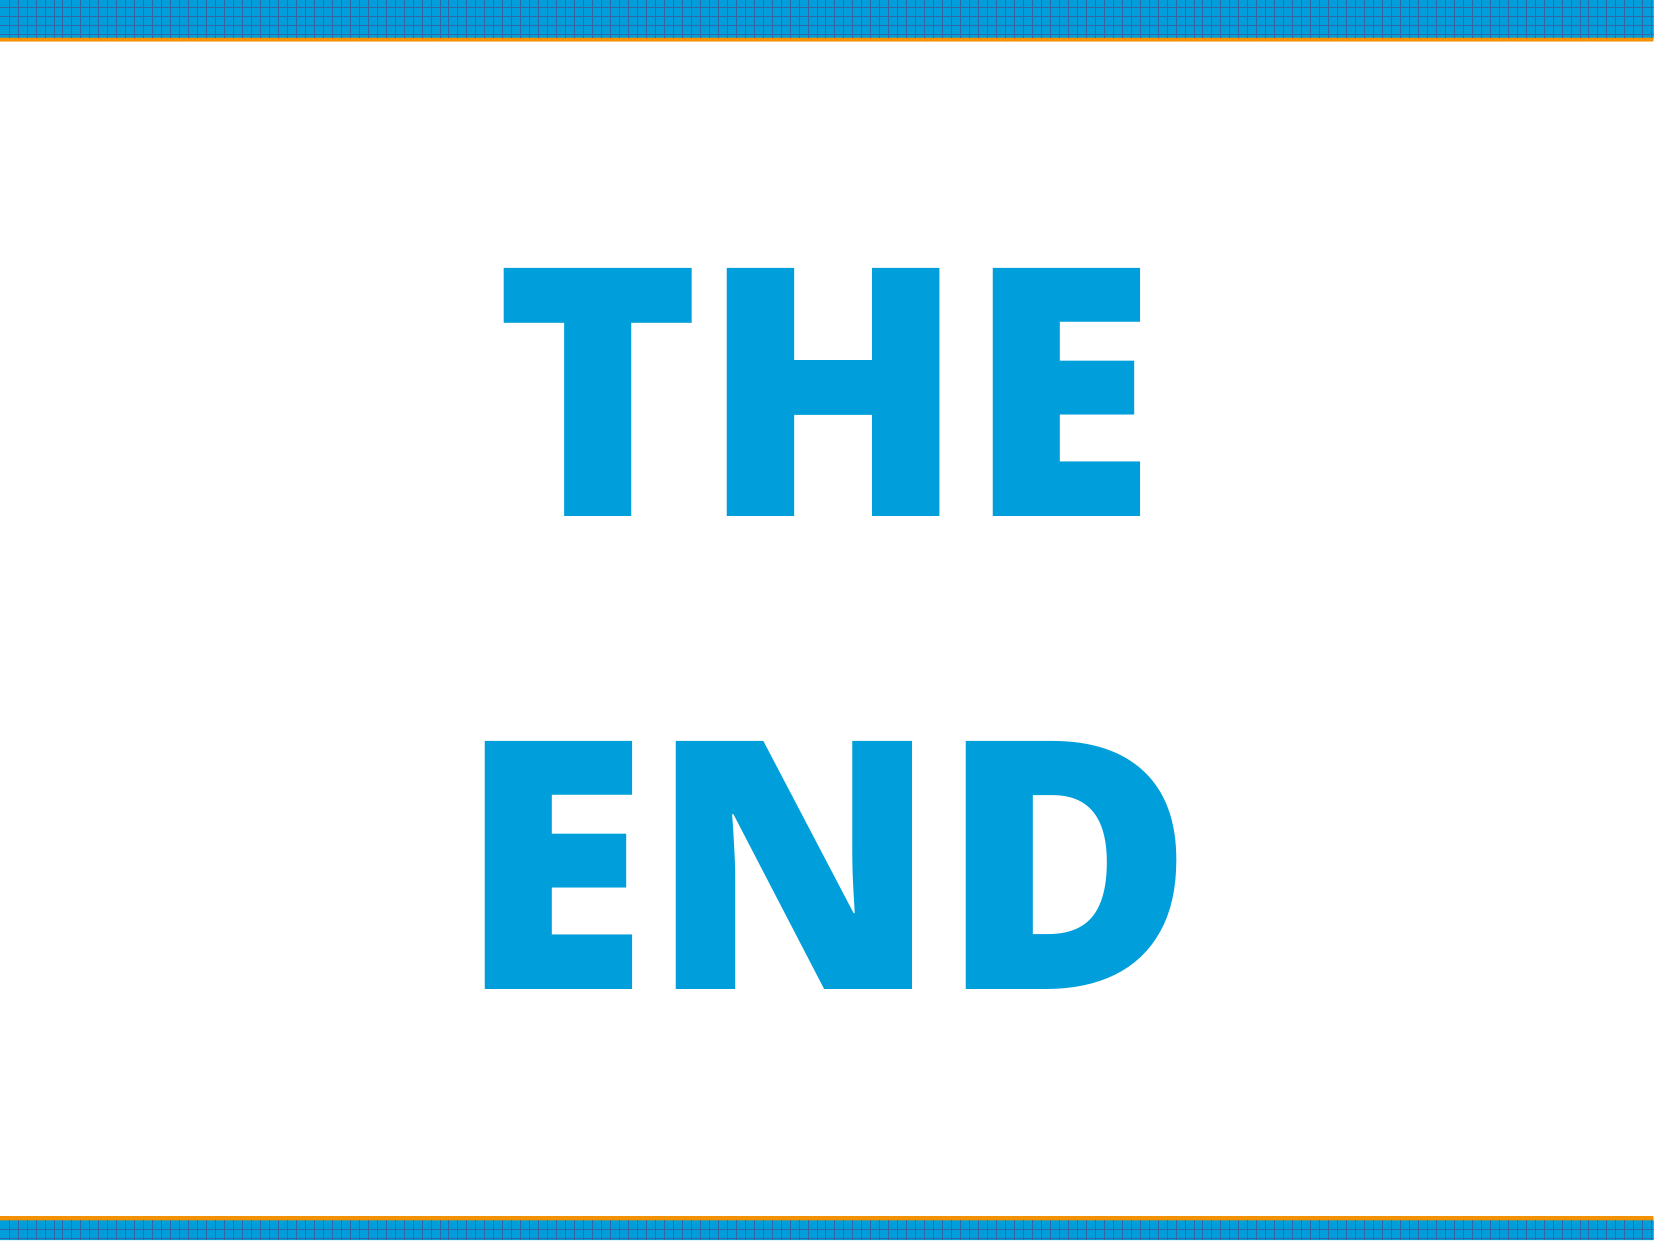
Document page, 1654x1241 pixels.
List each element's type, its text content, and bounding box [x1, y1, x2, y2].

subtitle THE END [82, 137, 1571, 1098]
